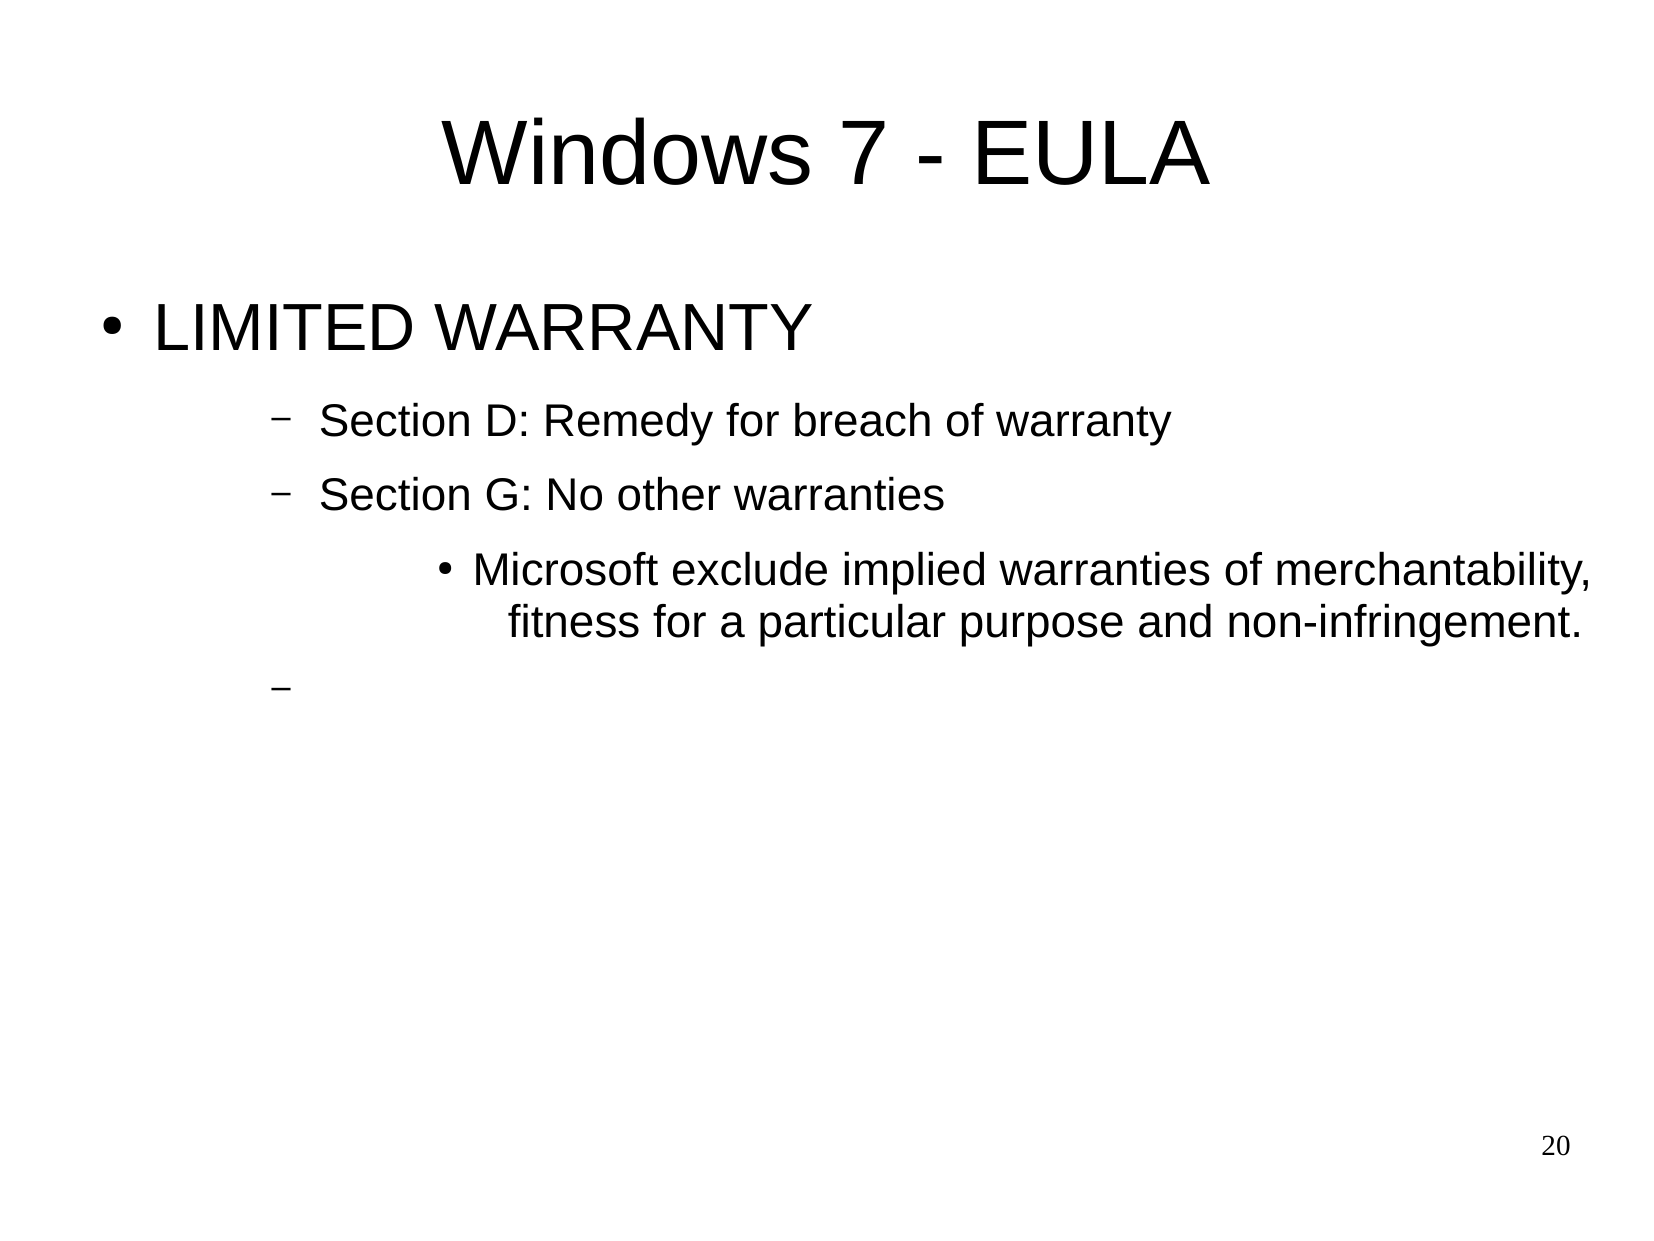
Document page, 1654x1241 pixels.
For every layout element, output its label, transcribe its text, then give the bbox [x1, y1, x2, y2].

title Windows 7 - EULA [82, 49, 1571, 257]
list LIMITED WARRANTY Section D: Remedy for breach of warranty Section G: No other warranties Microsoft exclude implied warranties of merchantability, fitness for a particular purpose and non-infringement. [82, 290, 1613, 1094]
